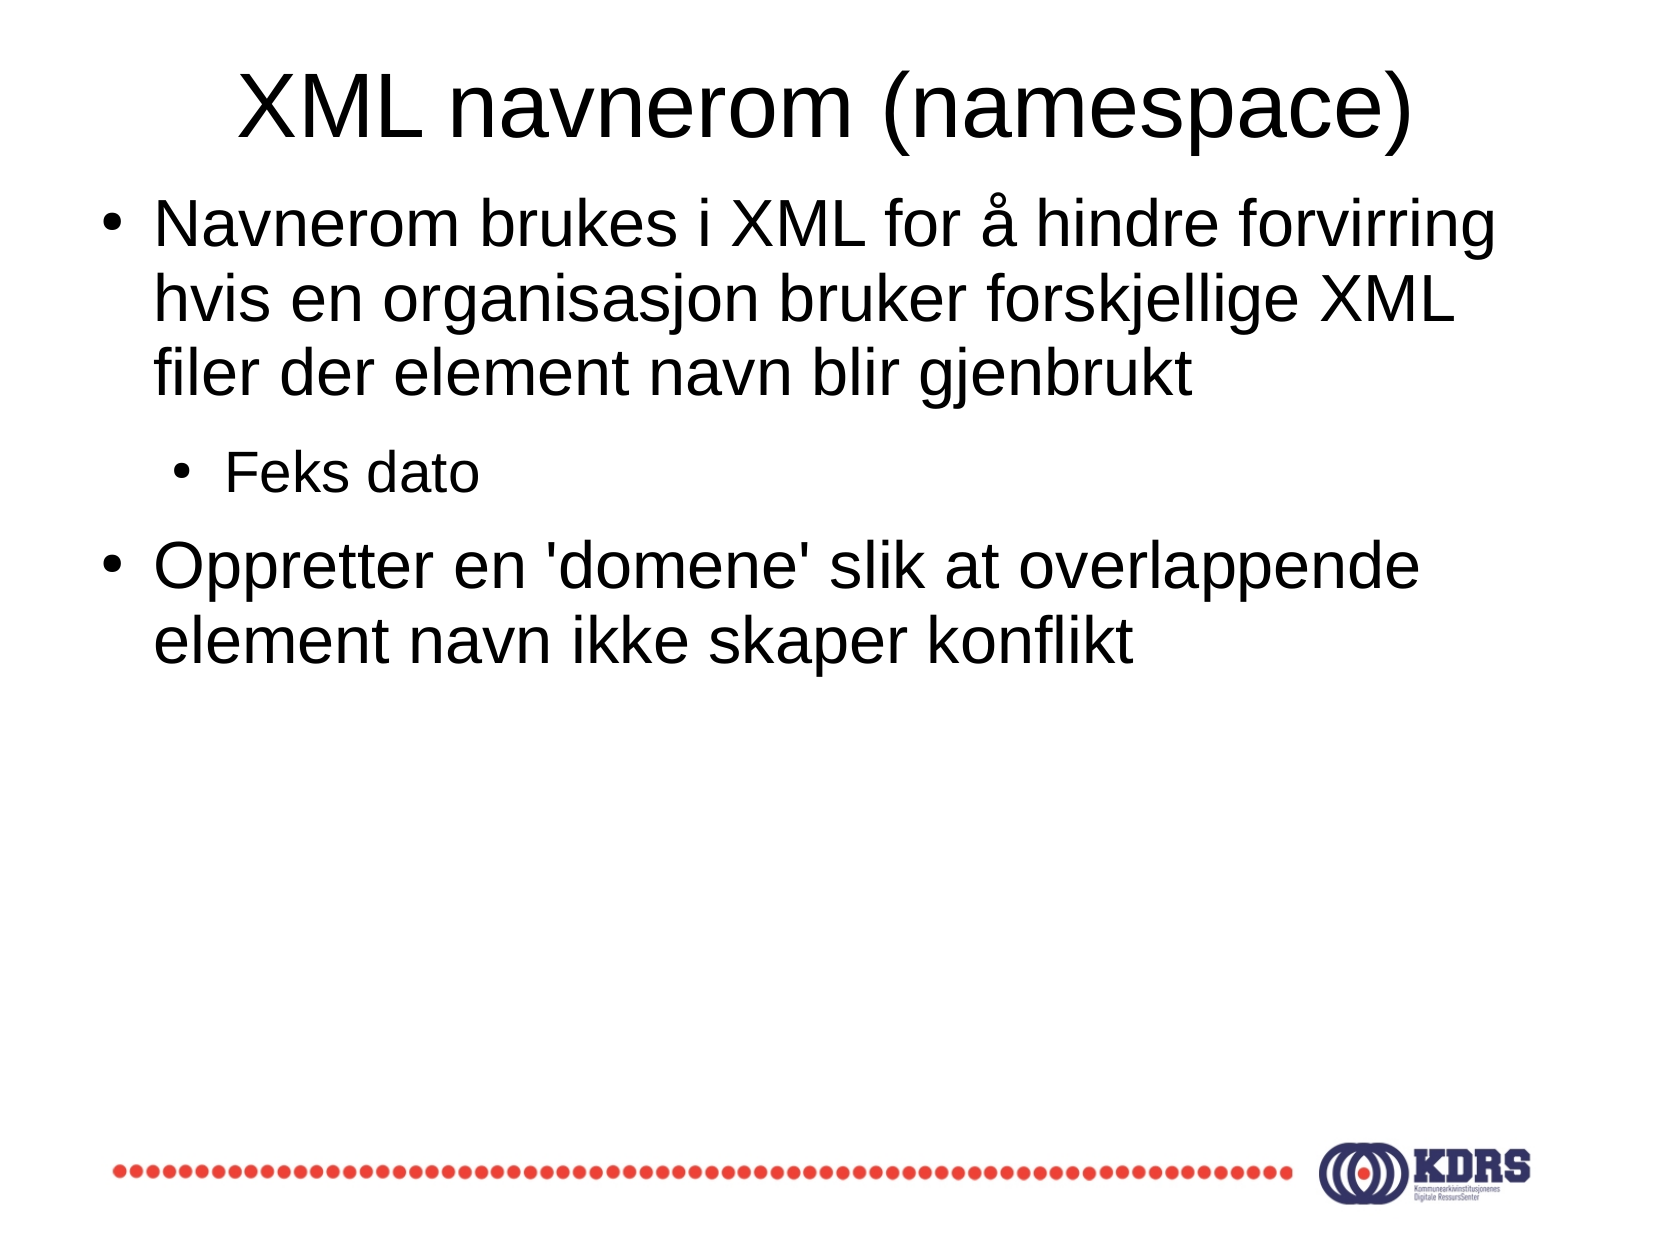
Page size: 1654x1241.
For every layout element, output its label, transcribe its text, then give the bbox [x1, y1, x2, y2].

title XML navnerom (namespace) [82, 49, 1571, 162]
picture [85, 1121, 1557, 1219]
list Navnerom brukes i XML for å hindre forvirring hvis en organisasjon bruker forskjellige XML filer der element navn blir gjenbrukt Feks dato Oppretter en 'domene' slik at overlappende element navn ikke skaper konflikt [82, 185, 1571, 1102]
